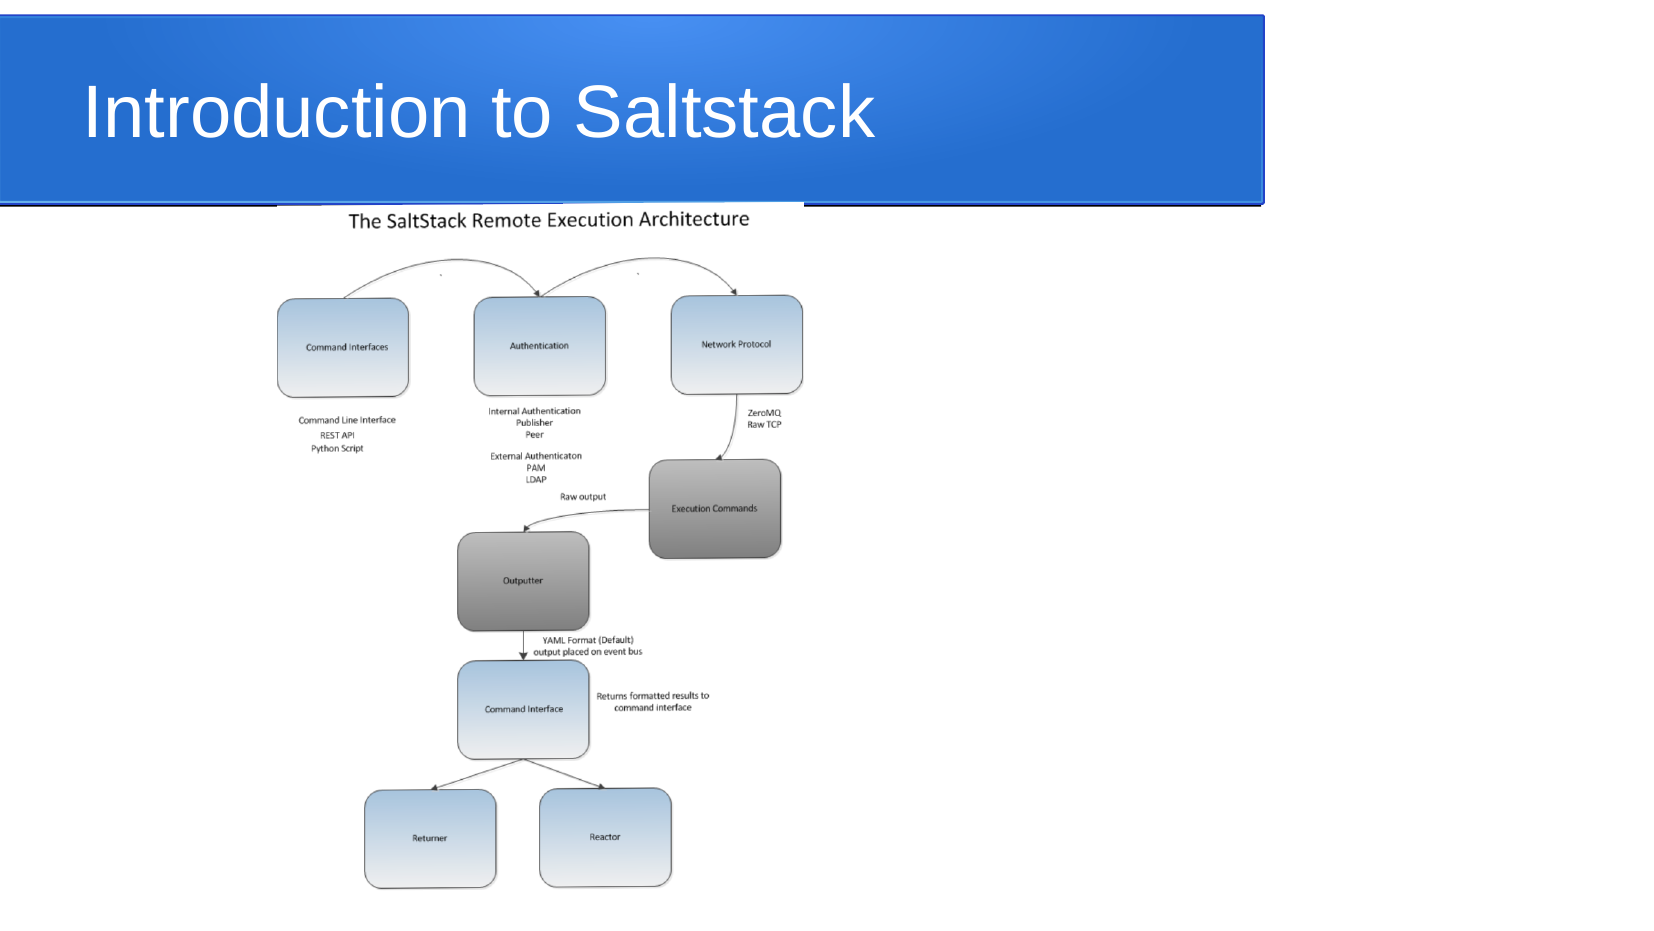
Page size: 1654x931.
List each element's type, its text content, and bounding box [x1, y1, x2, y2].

title Introduction to Saltstack [82, 35, 1235, 189]
picture [276, 201, 804, 891]
